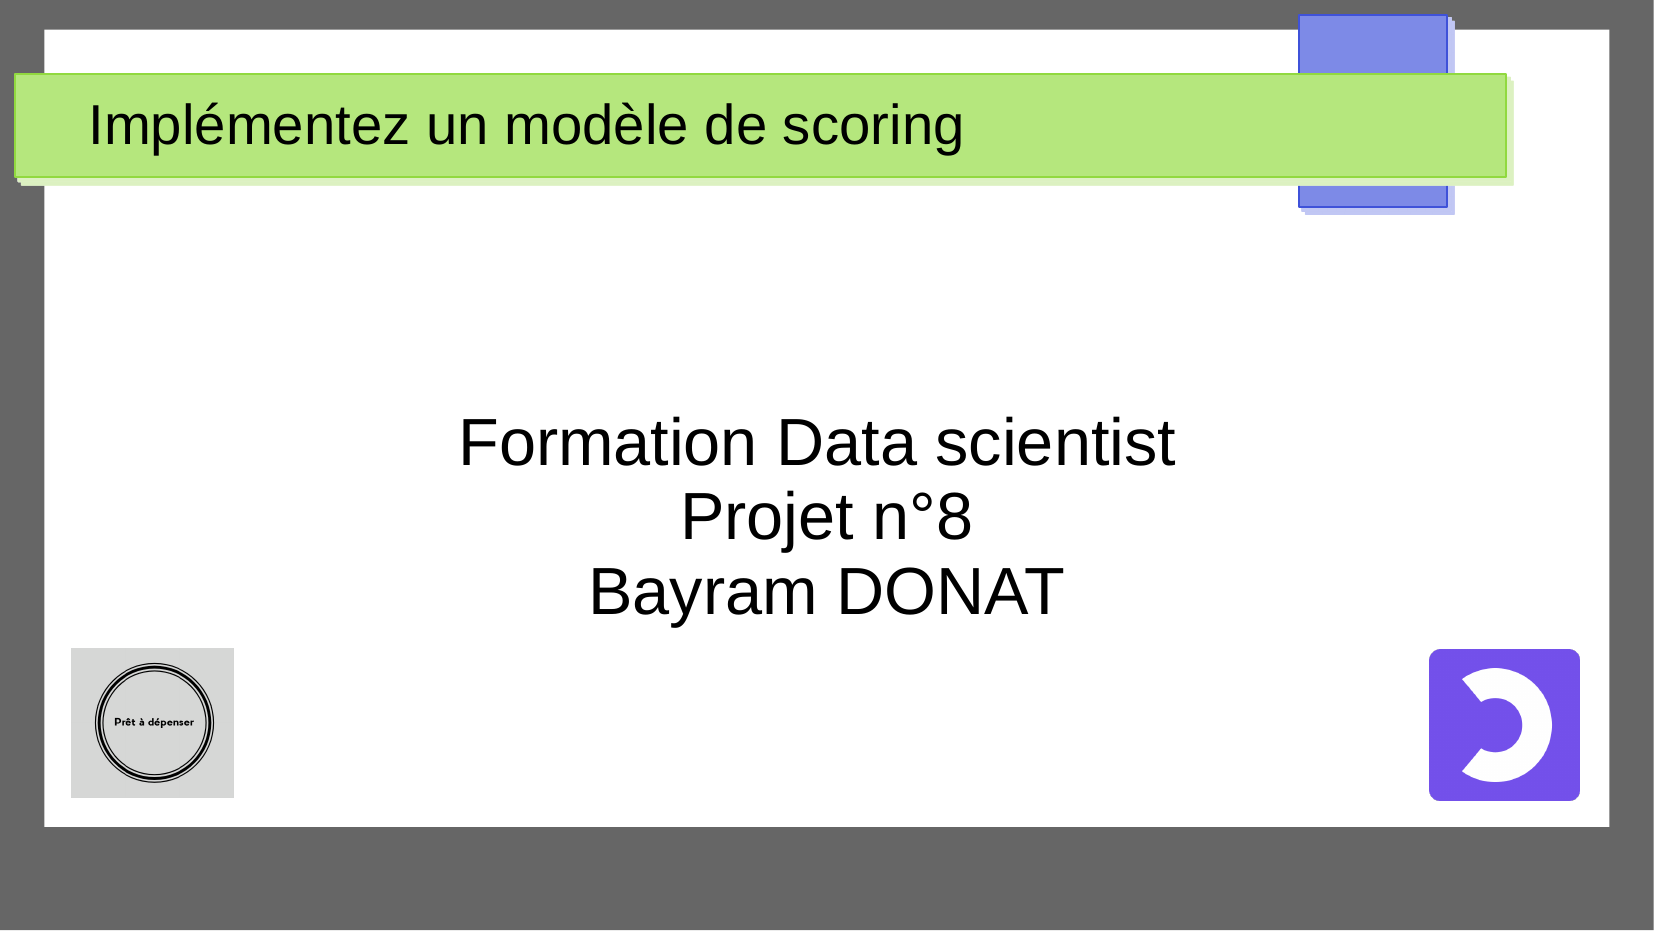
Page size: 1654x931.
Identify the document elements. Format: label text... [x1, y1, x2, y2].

subtitle Formation Data scientist Projet n°8 Bayram DONAT [88, 221, 1565, 813]
picture [1429, 649, 1580, 801]
picture [71, 648, 234, 798]
title Implémentez un modèle de scoring [88, 73, 1506, 178]
